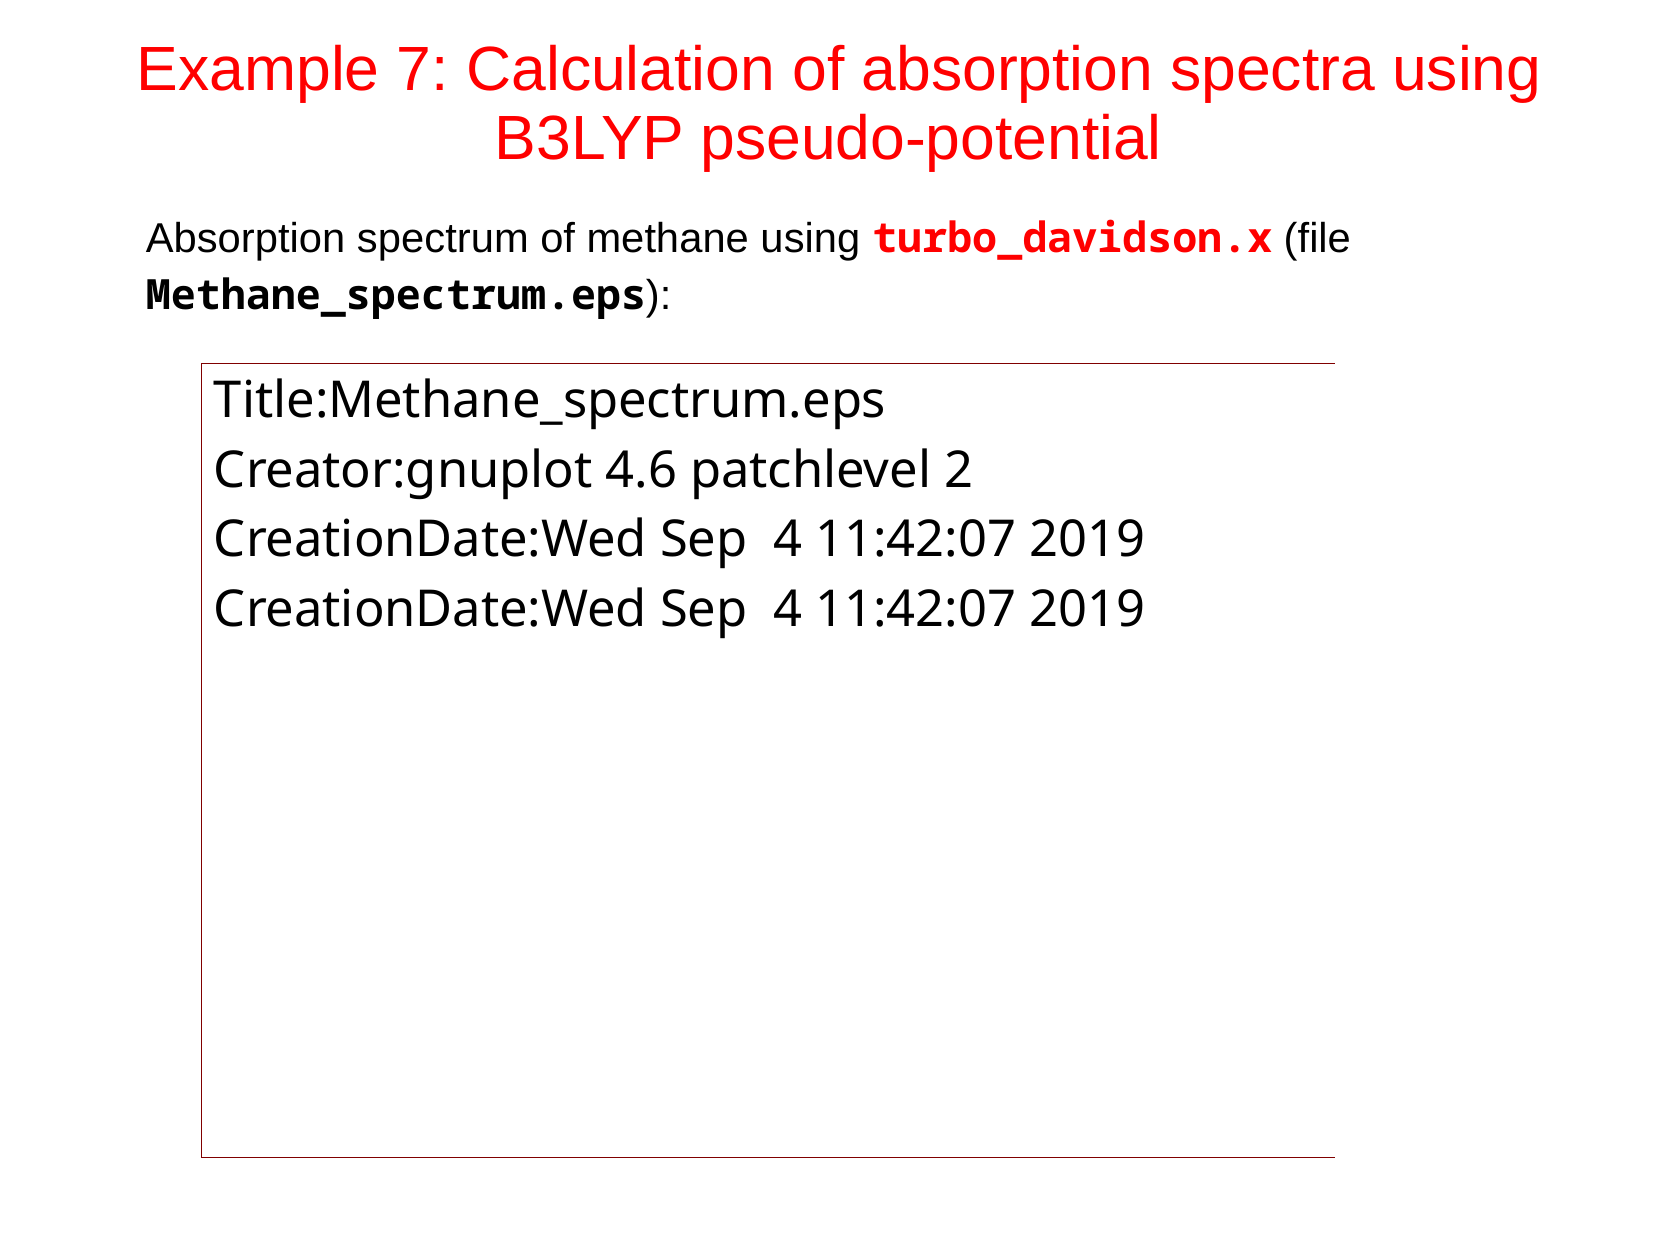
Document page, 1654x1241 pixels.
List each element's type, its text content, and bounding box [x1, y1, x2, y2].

title Example 7: Calculation of absorption spectra using B3LYP pseudo-potential [84, 32, 1573, 175]
list Absorption spectrum of methane using turbo_davidson.x (file Methane_spectrum.eps): [75, 207, 1564, 322]
picture [197, 360, 1336, 1158]
